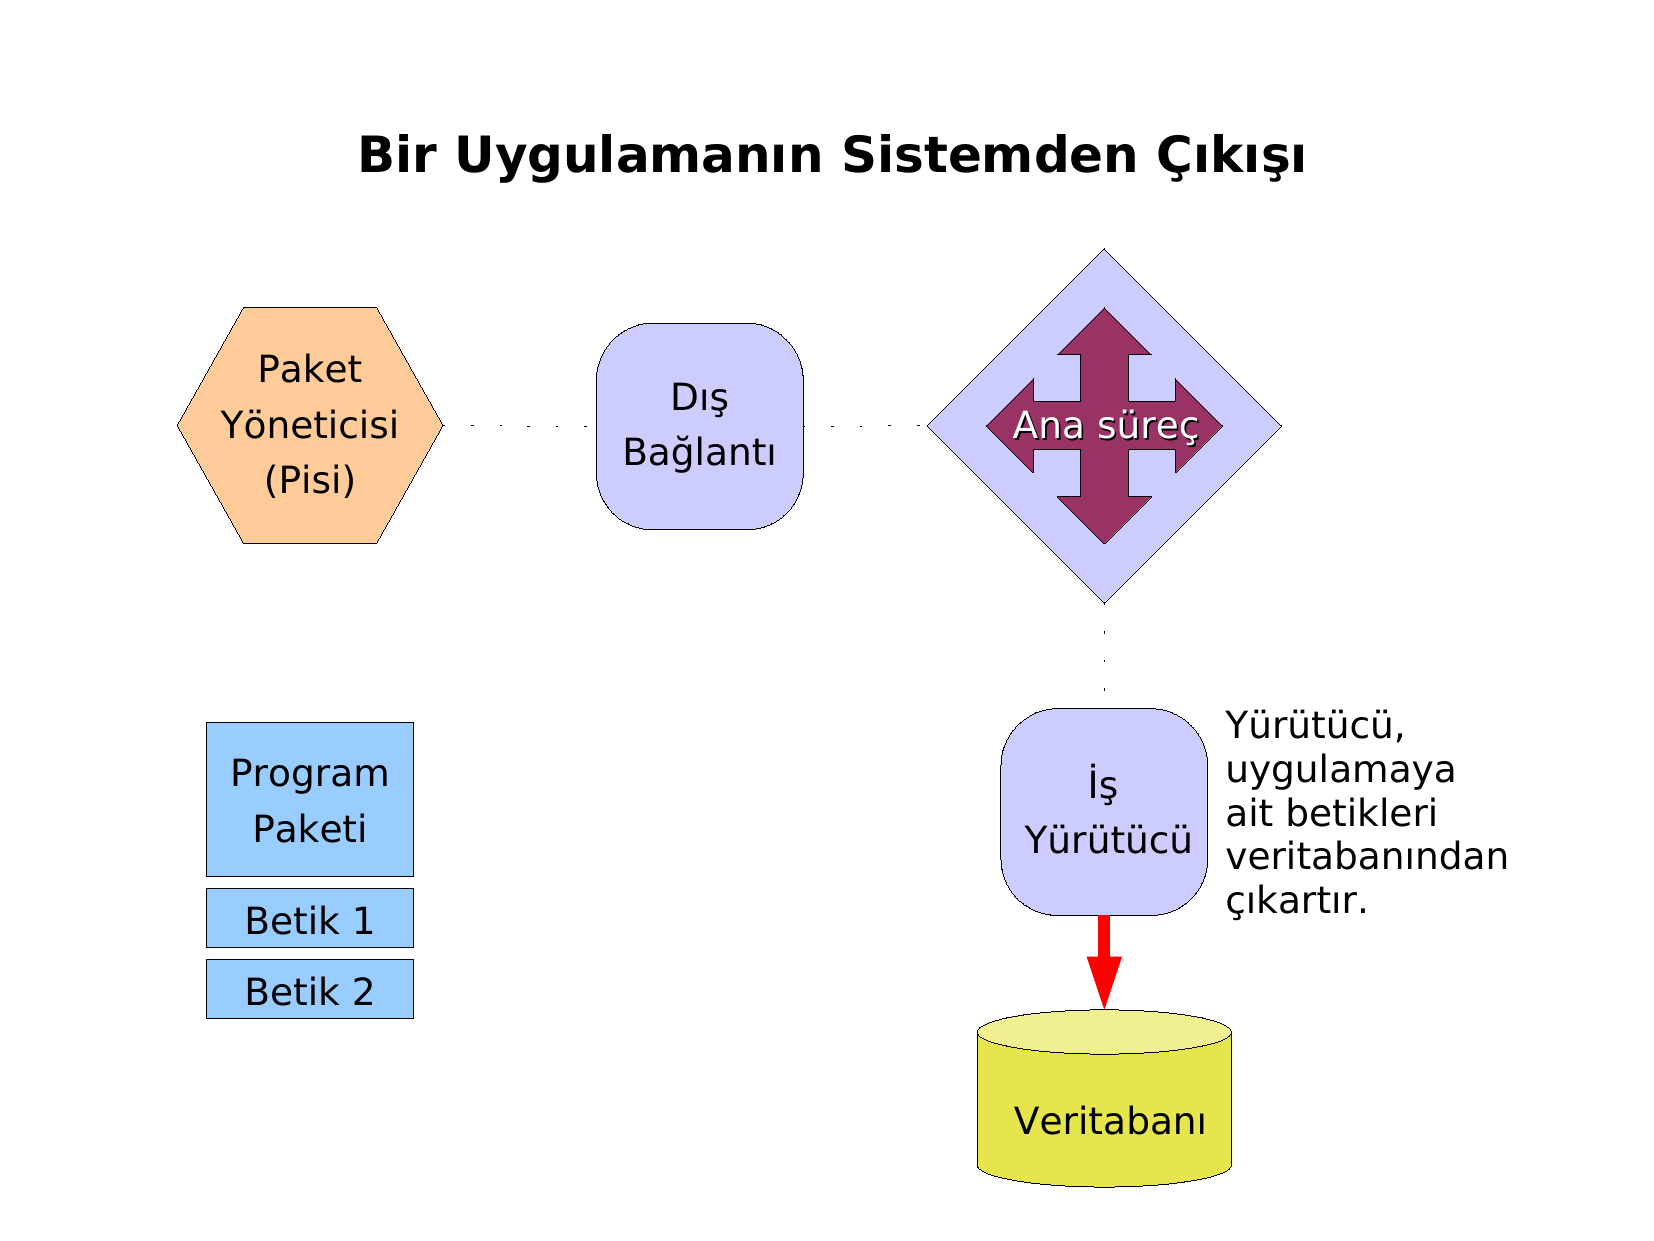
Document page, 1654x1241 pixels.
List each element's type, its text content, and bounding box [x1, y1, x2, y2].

text_box [1000, 708, 1207, 916]
text_box [927, 248, 1252, 496]
text_box Yürütücü, uygulamaya ait betikleri veritabanından çıkartır. [1210, 696, 1525, 930]
text_box İş Yürütücü [1009, 755, 1209, 870]
text_box Paket Yöneticisi (Pisi) [205, 340, 415, 510]
text_box Betik 2 [229, 963, 391, 1022]
text_box [977, 1034, 1232, 1188]
text_box [224, 510, 396, 544]
text_box [1005, 504, 1204, 603]
text_box [206, 722, 414, 877]
text_box [1270, 414, 1282, 438]
text_box Program Paketi [215, 744, 405, 859]
text_box [206, 959, 414, 1019]
text_box Betik 1 [229, 892, 391, 951]
text_box Bir Uygulamanın Sistemden Çıkışı [342, 118, 1324, 192]
text_box [415, 375, 443, 475]
text_box [596, 323, 804, 530]
text_box Veritabanı [999, 1092, 1223, 1151]
text_box [225, 307, 396, 340]
text_box [177, 375, 205, 475]
text_box Ana süreç [997, 396, 1270, 504]
text_box [206, 888, 414, 948]
text_box Dış Bağlantı [607, 367, 793, 482]
